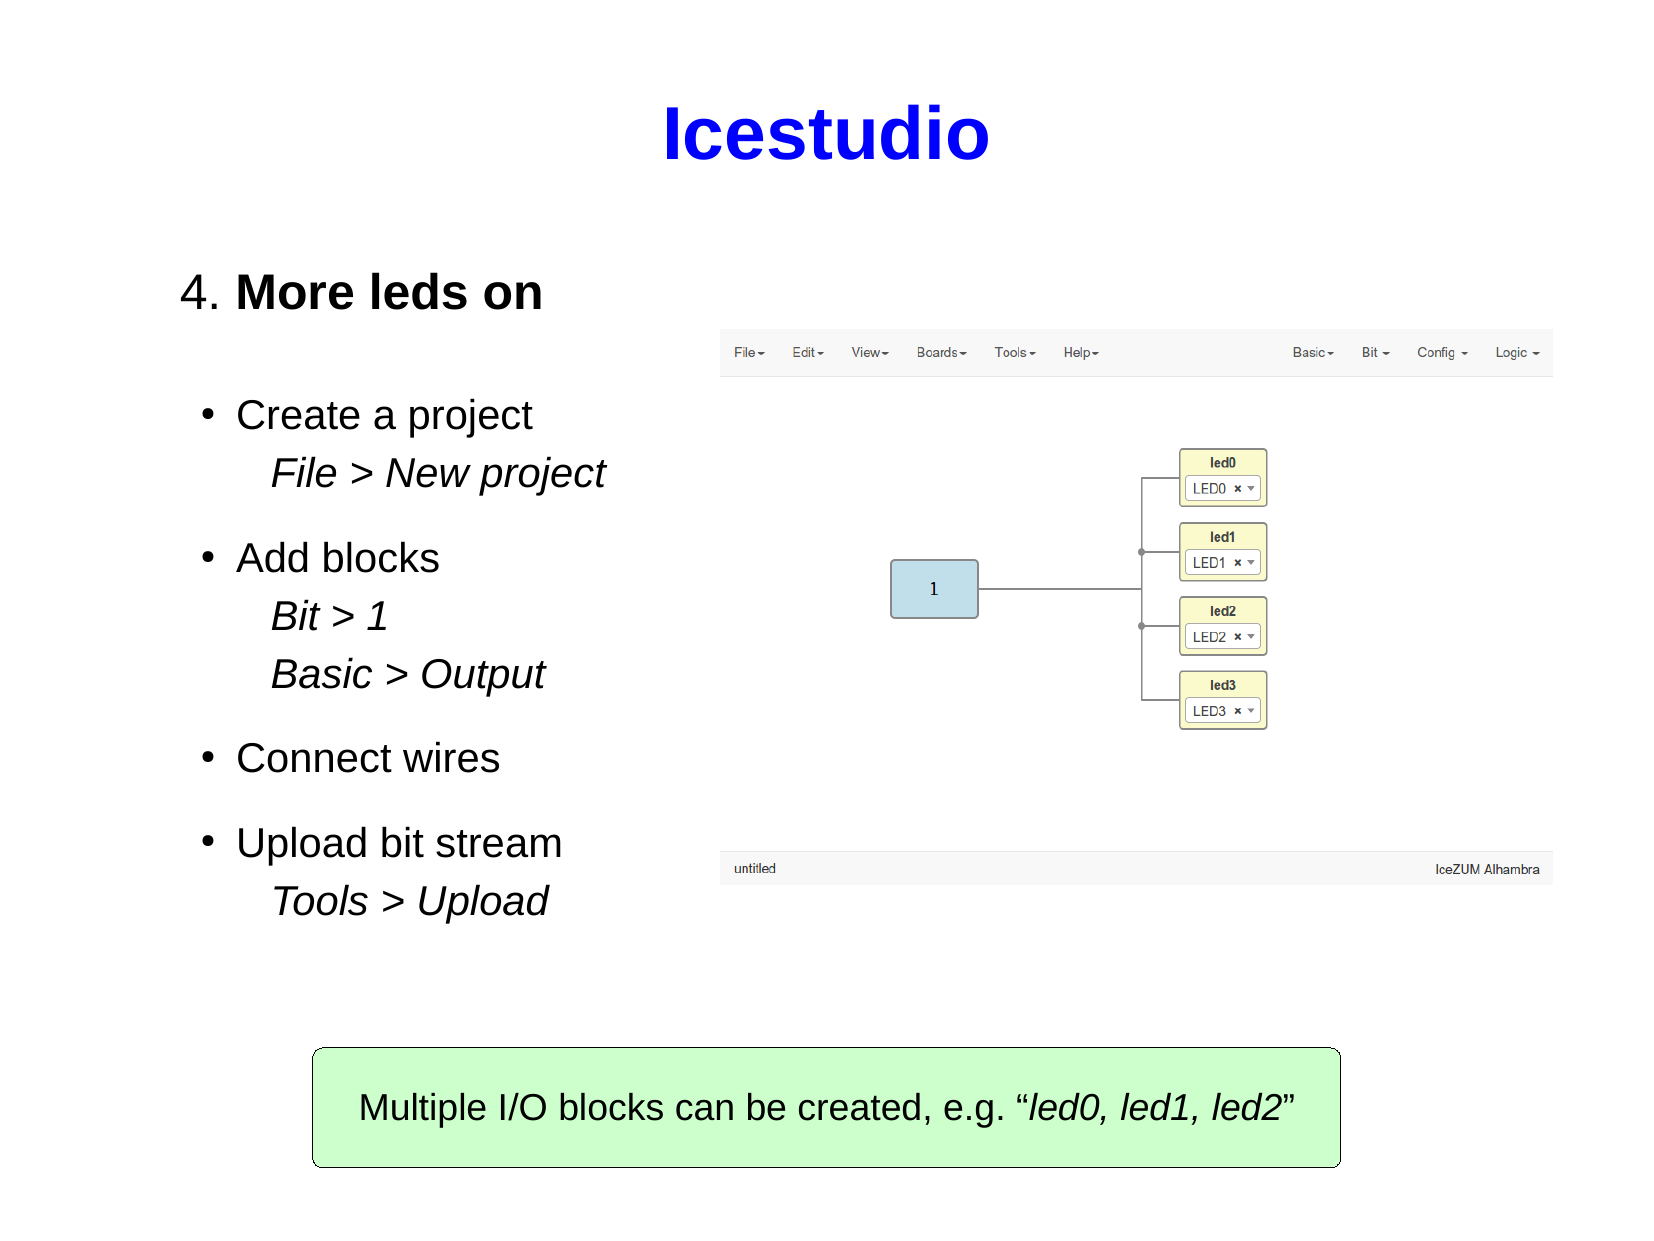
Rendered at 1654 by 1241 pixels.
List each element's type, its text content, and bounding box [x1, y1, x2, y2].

text_box 4. More leds on [165, 239, 665, 345]
title Icestudio [82, 30, 1571, 238]
text_box Create a project File > New project Add blocks Bit > 1 Basic > Output Connect wires Upload bit stream Tools > Upload [185, 384, 1486, 1192]
picture [720, 329, 1553, 886]
text_box Multiple I/O blocks can be created, e.g. “led0, led1, led2” [312, 1047, 1341, 1168]
